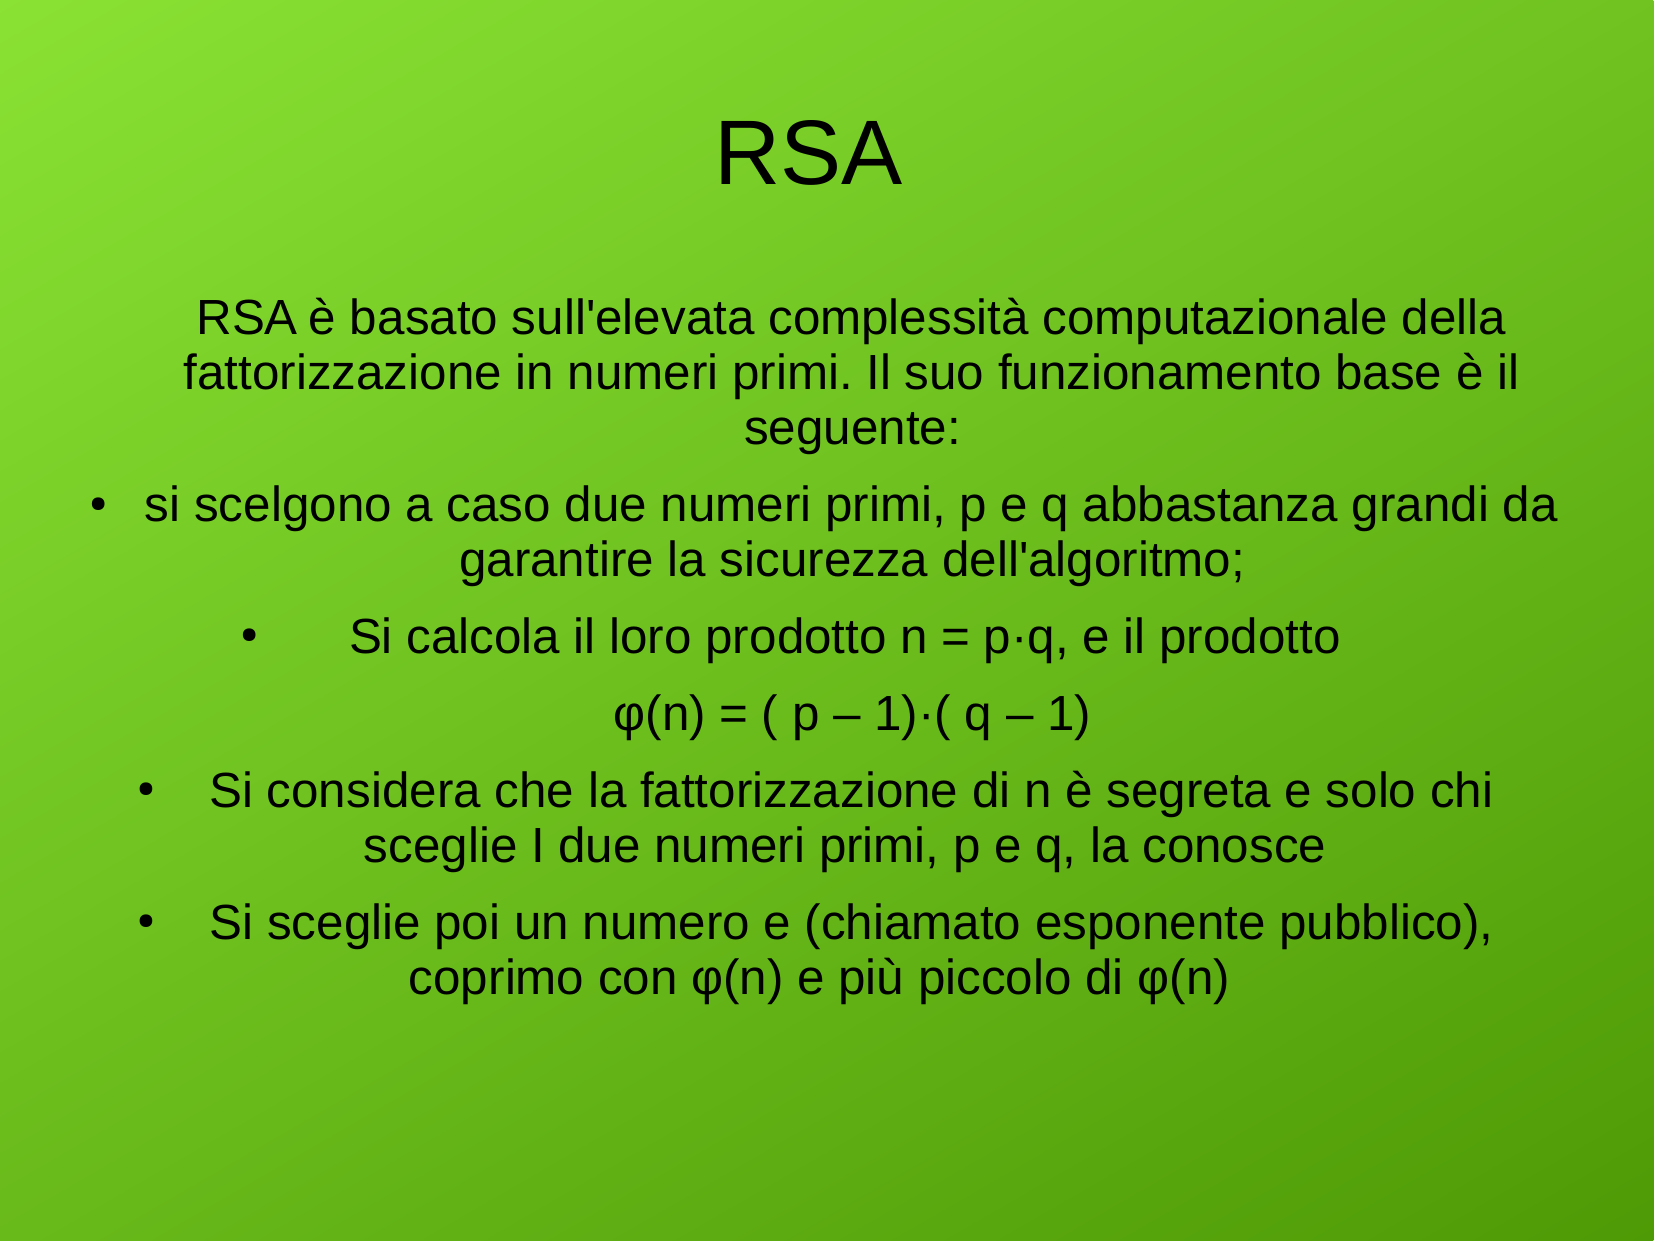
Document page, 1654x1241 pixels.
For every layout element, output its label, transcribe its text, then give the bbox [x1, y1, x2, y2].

title RSA [82, 49, 1571, 257]
list RSA è basato sull'elevata complessità computazionale della fattorizzazione in numeri primi. Il suo funzionamento base è il seguente: si scelgono a caso due numeri primi, p e q abbastanza grandi da garantire la sicurezza dell'algoritmo; Si calcola il loro prodotto n = p·q, e il prodotto φ(n) = ( p – 1)·( q – 1) Si considera che la fattorizzazione di n è segreta e solo chi sceglie I due numeri primi, p e q, la conosce Si sceglie poi un numero e (chiamato esponente pubblico), coprimo con φ(n) e più piccolo di φ(n) [82, 290, 1571, 1010]
